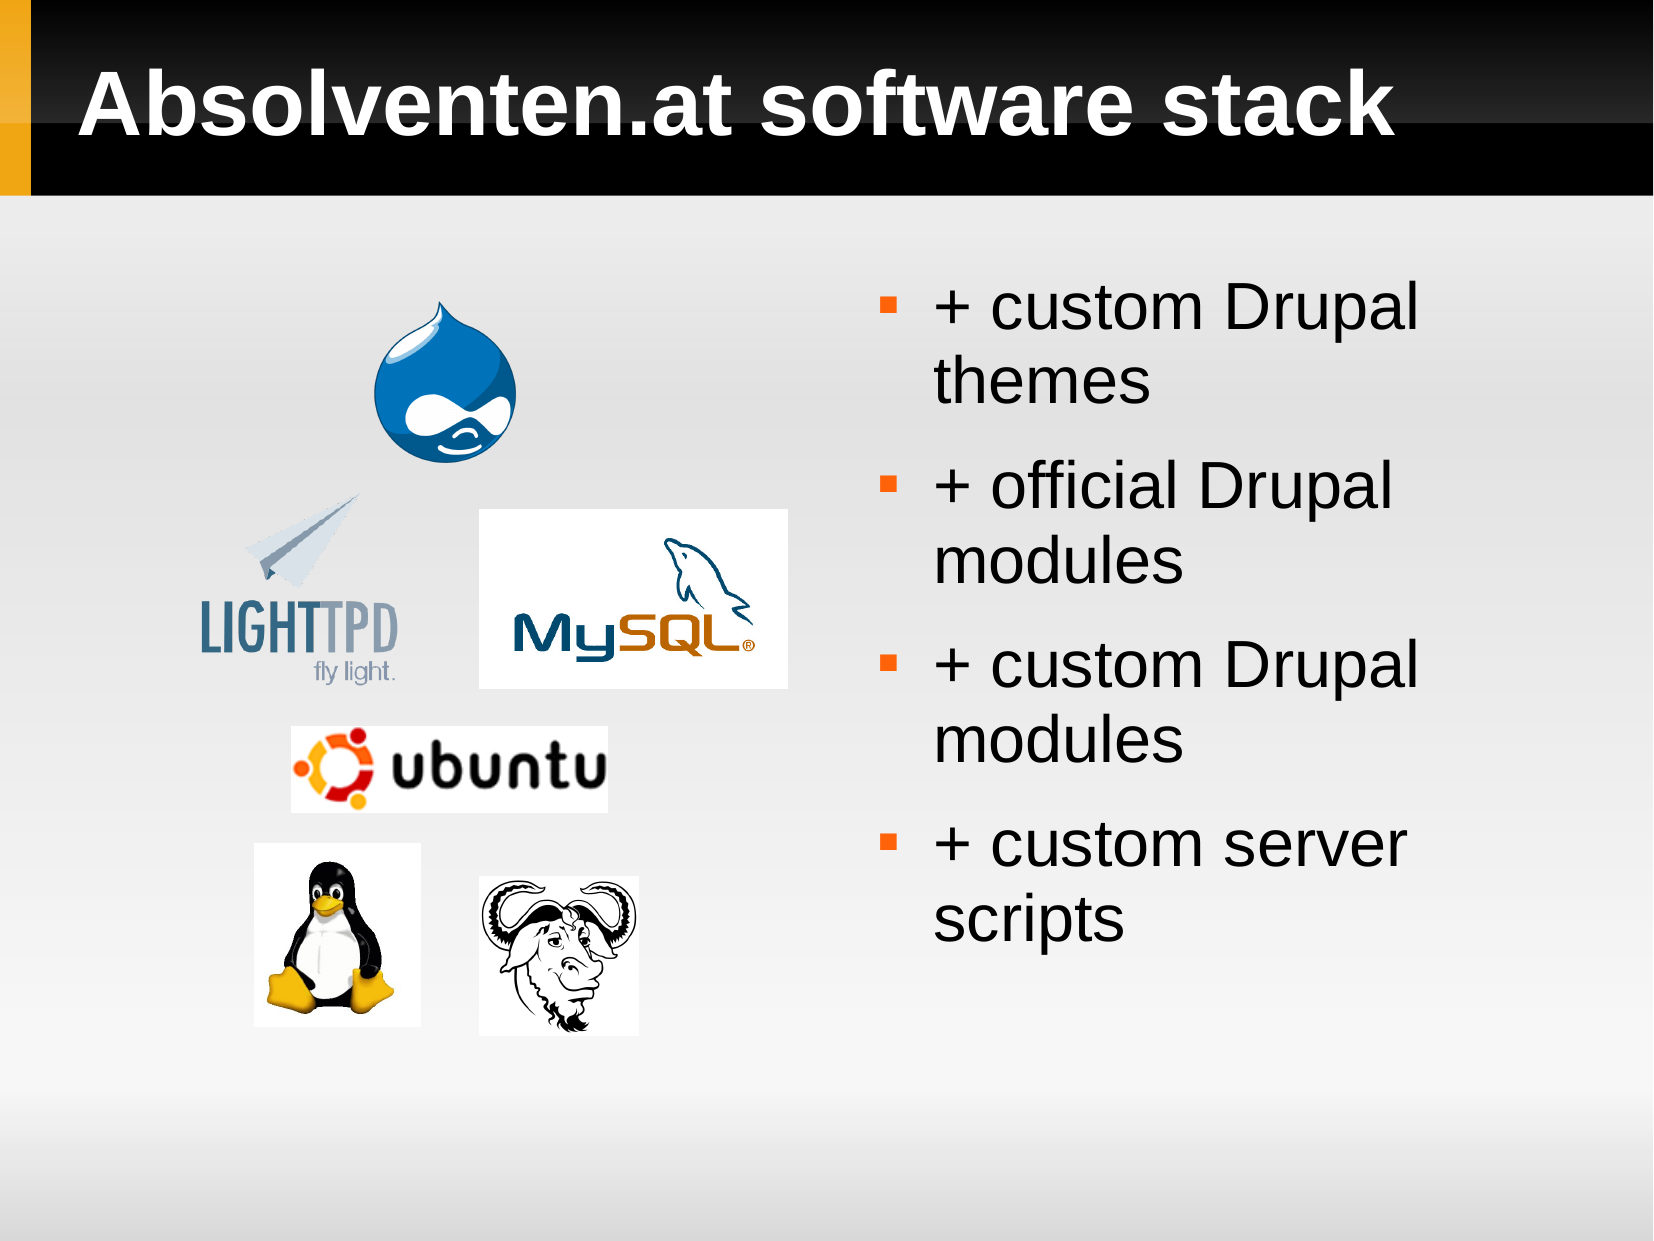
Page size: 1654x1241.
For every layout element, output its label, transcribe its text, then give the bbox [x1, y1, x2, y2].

picture [0, 0, 1654, 1241]
title Absolventen.at software stack [76, 0, 1565, 208]
list + custom Drupal themes + official Drupal modules + custom Drupal modules + custom server scripts [862, 268, 1589, 1088]
